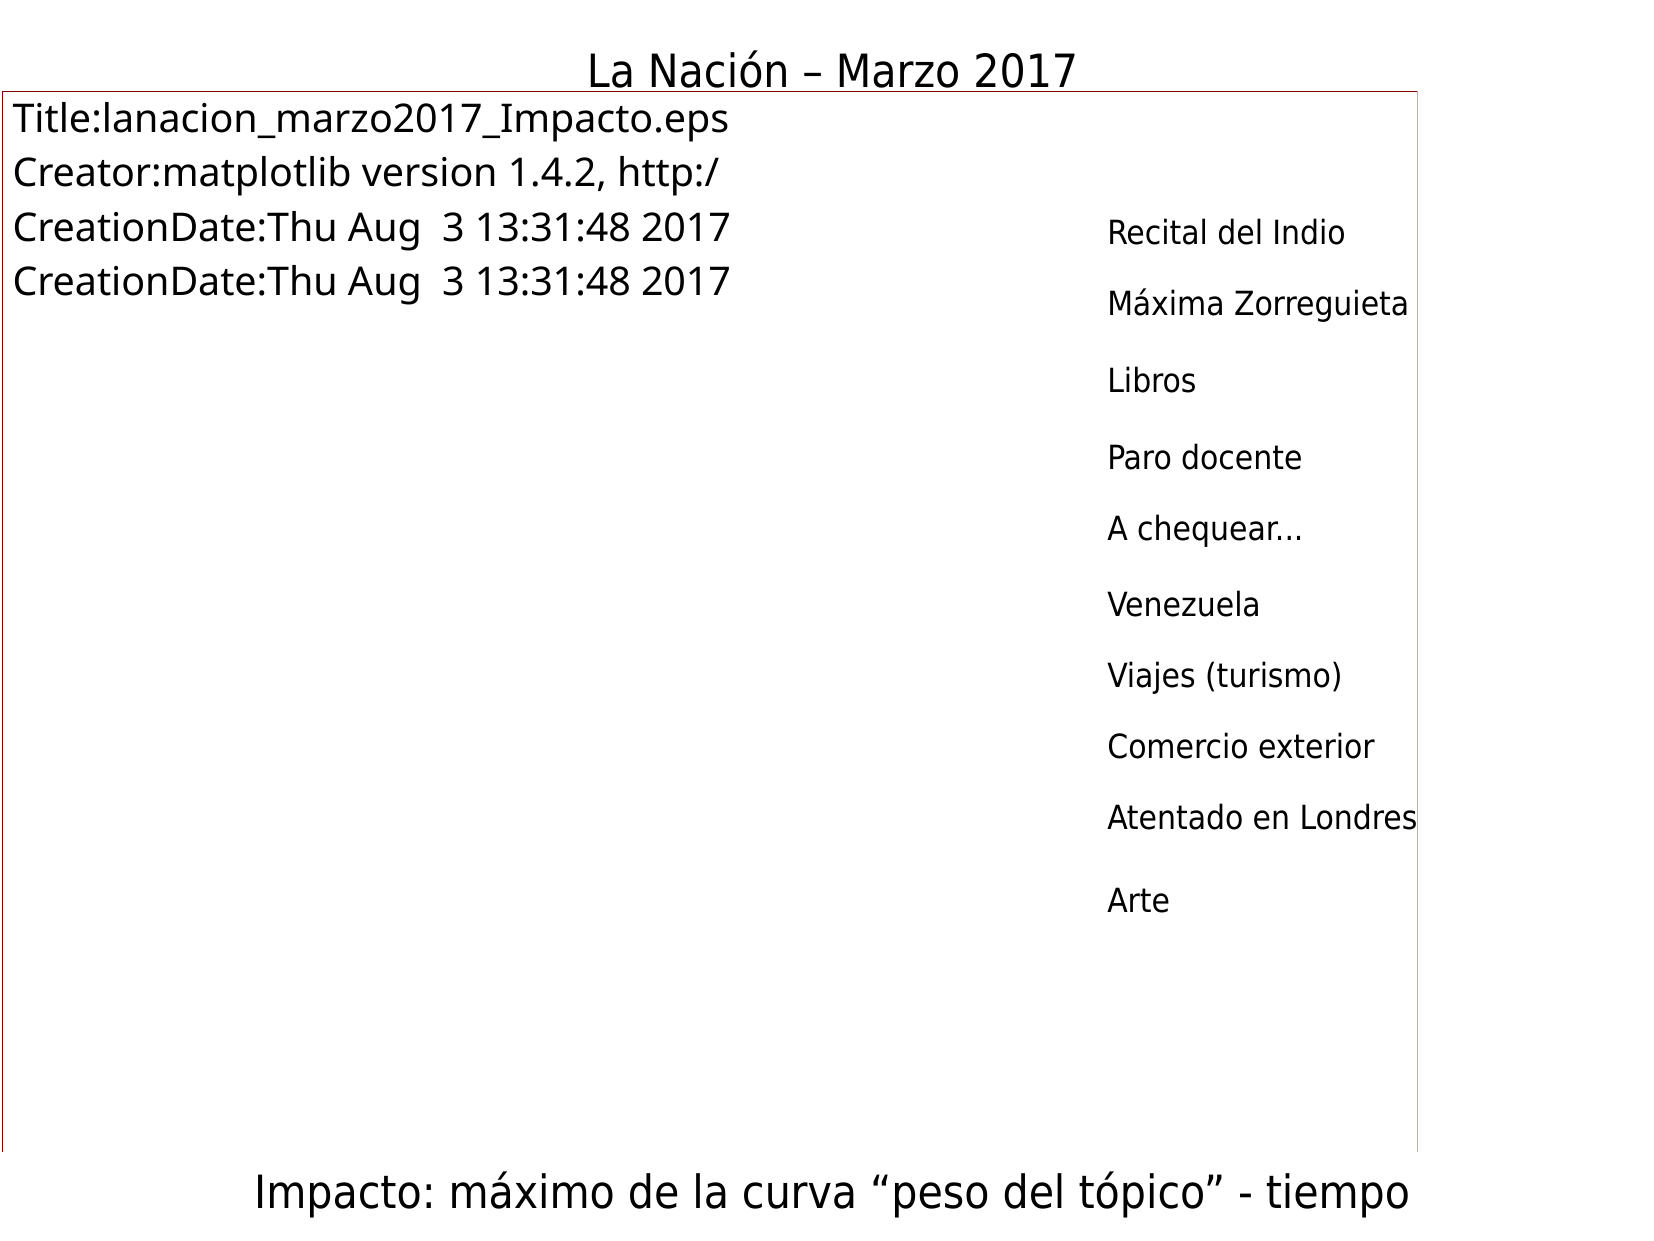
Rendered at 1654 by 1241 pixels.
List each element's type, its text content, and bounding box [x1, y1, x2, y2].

text_box Viajes (turismo) [1092, 649, 1530, 704]
text_box Impacto: máximo de la curva “peso del tópico” - tiempo [35, 1159, 1630, 1228]
text_box A chequear... [1092, 502, 1530, 556]
text_box Arte [1092, 874, 1530, 928]
text_box Comercio exterior [1092, 720, 1530, 775]
picture [0, 88, 1418, 1152]
text_box Venezuela [1092, 578, 1530, 633]
text_box Máxima Zorreguieta [1092, 277, 1530, 332]
text_box La Nación – Marzo 2017 [35, 37, 1630, 106]
text_box Libros [1092, 354, 1530, 409]
text_box Paro docente [1092, 431, 1530, 485]
text_box Atentado en Londres [1092, 791, 1530, 846]
text_box Recital del Indio [1092, 206, 1530, 261]
